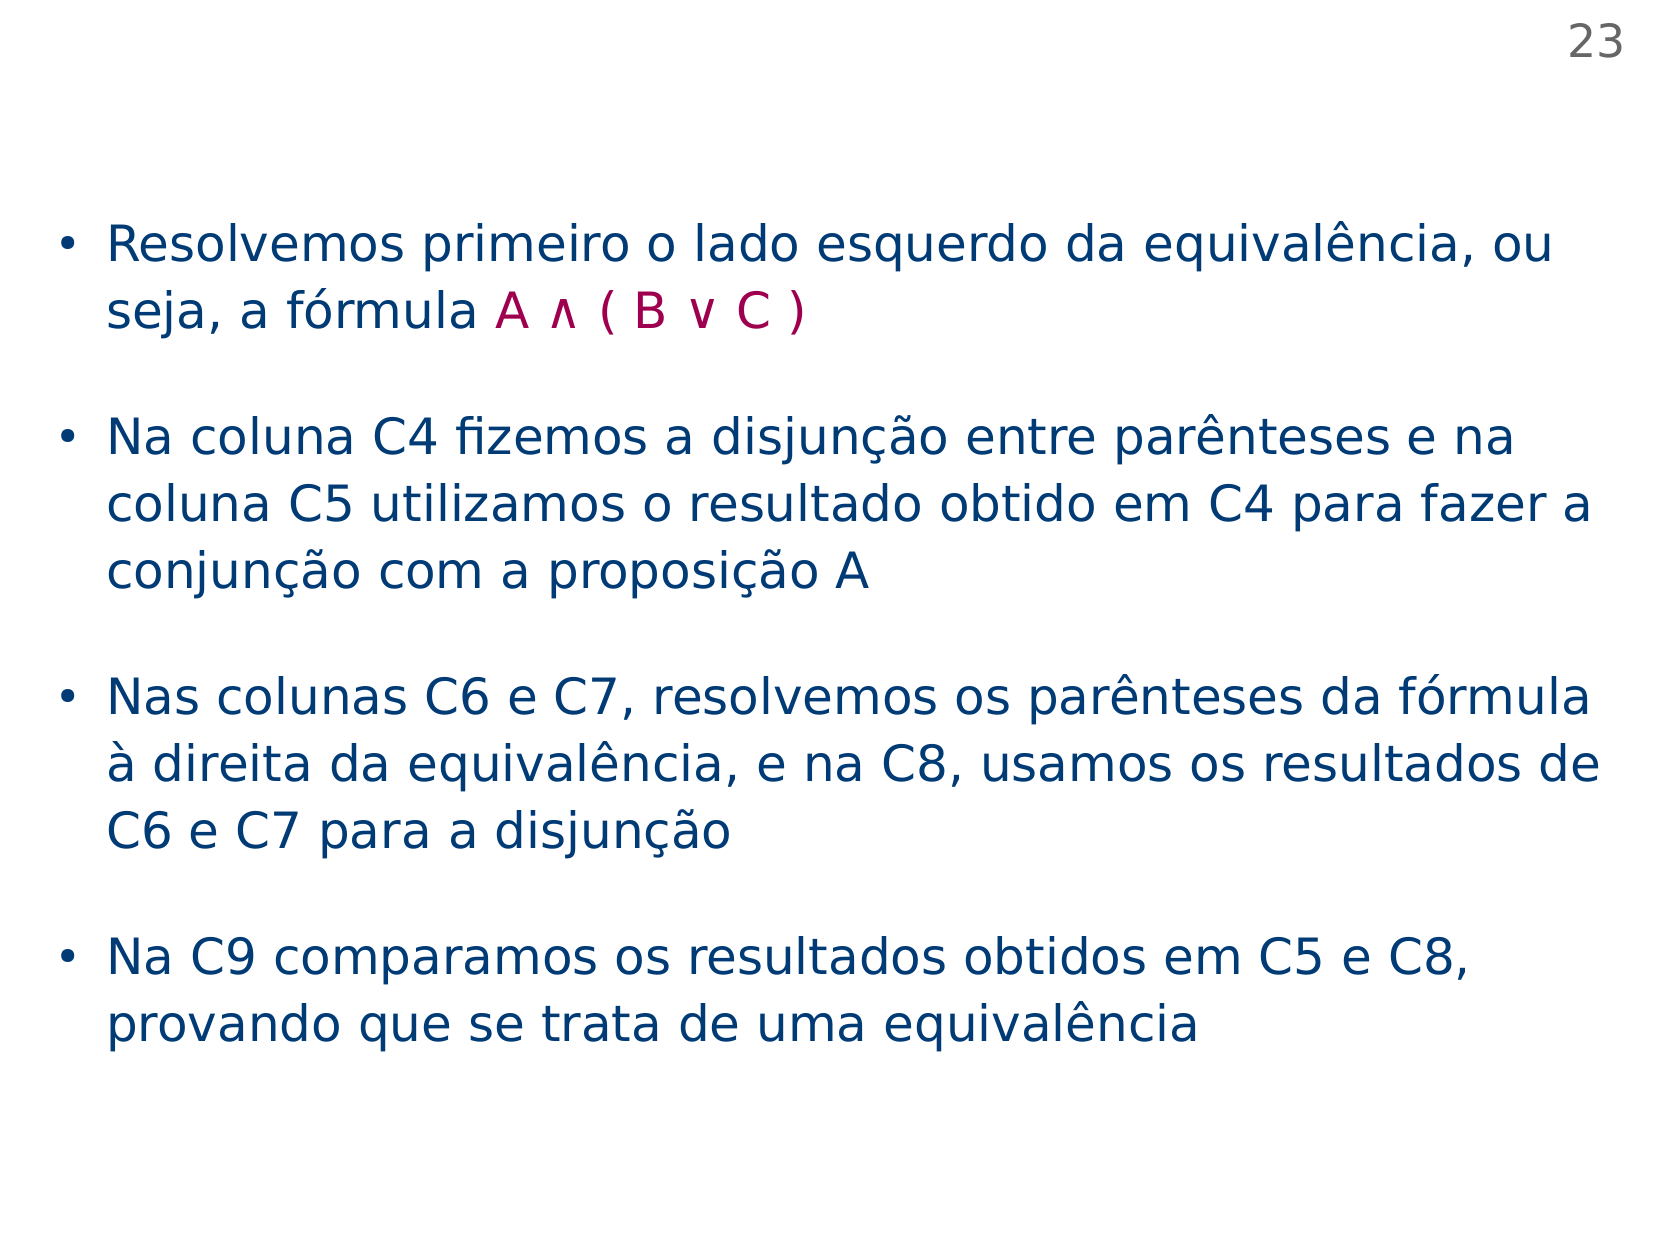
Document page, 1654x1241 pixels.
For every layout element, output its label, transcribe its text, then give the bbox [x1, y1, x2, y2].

list Resolvemos primeiro o lado esquerdo da equivalência, ou seja, a fórmula A ∧ ( B ∨ C ) Na coluna C4 fizemos a disjunção entre parênteses e na coluna C5 utilizamos o resultado obtido em C4 para fazer a conjunção com a proposição A Nas colunas C6 e C7, resolvemos os parênteses da fórmula à direita da equivalência, e na C8, usamos os resultados de C6 e C7 para a disjunção Na C9 comparamos os resultados obtidos em C5 e C8, provando que se trata de uma equivalência [59, 206, 1625, 1211]
